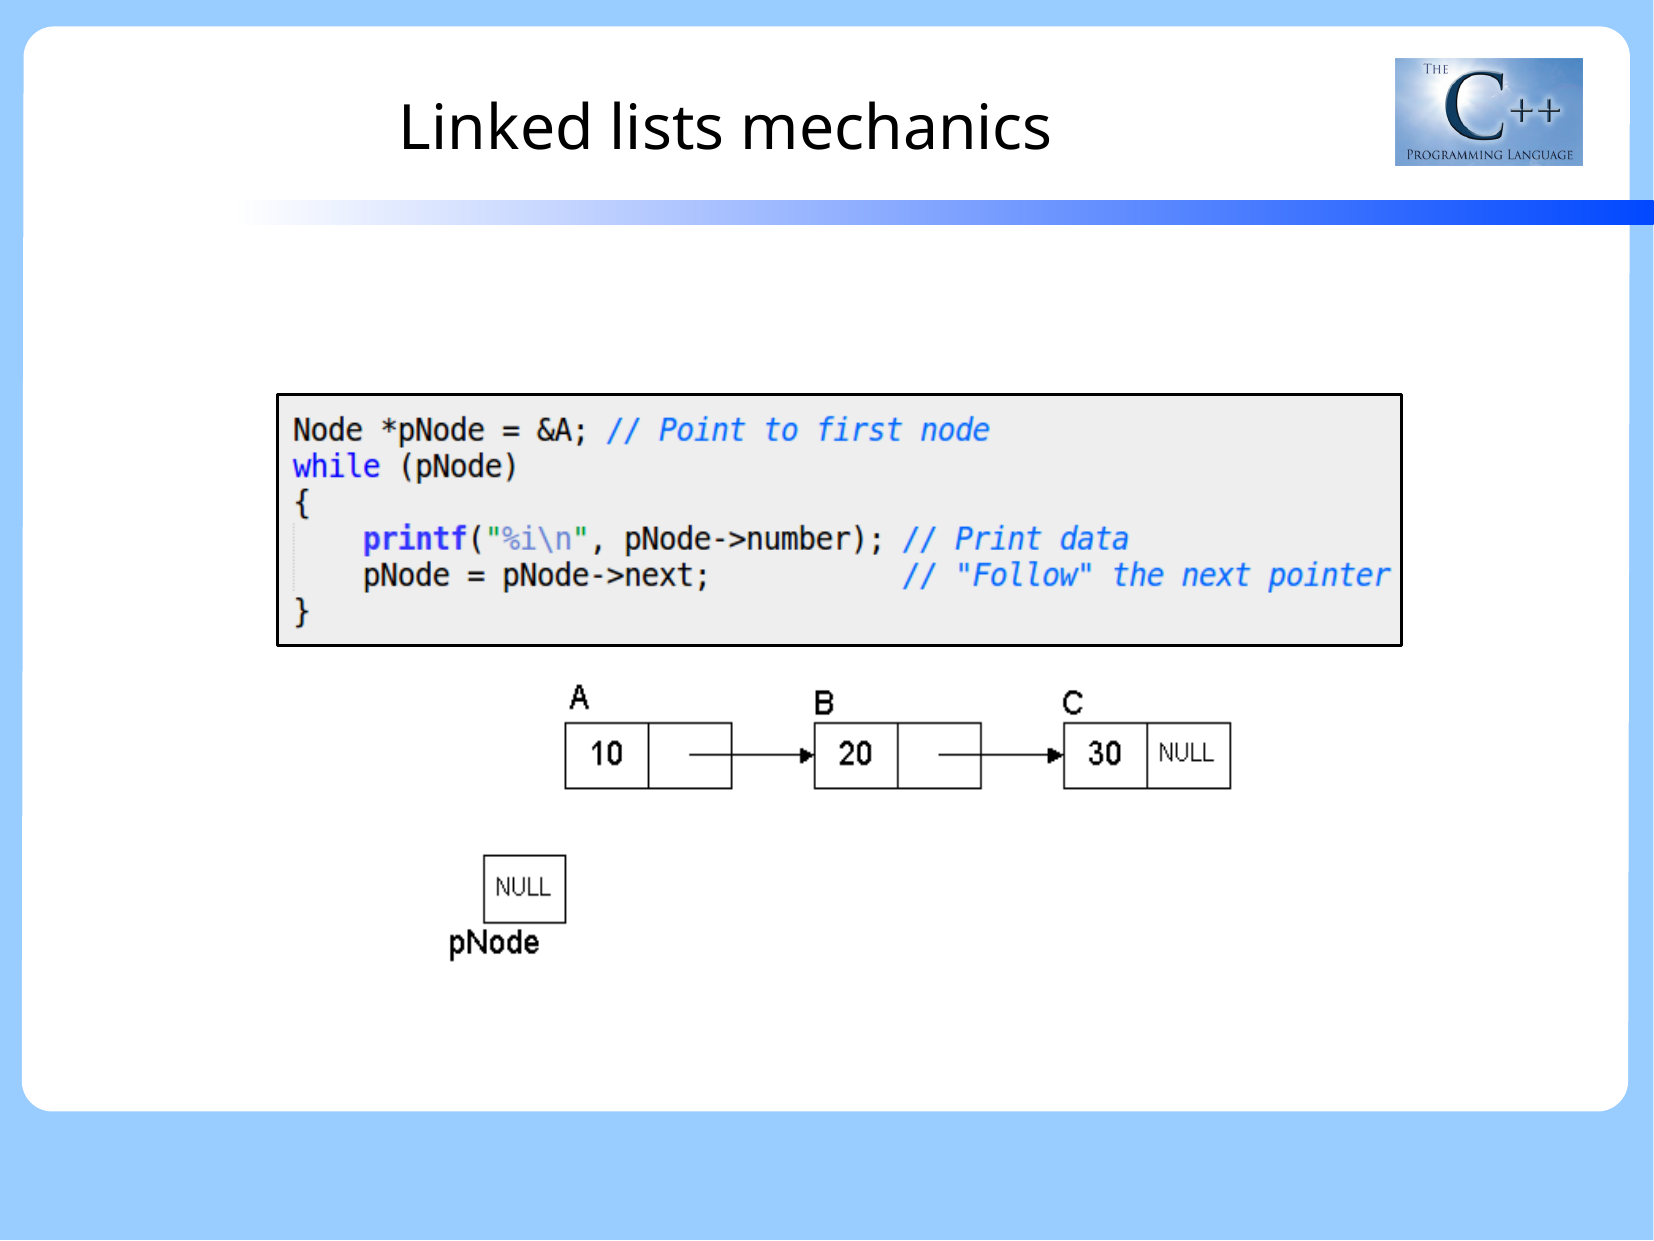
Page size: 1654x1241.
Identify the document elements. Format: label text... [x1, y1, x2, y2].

picture [1395, 58, 1583, 166]
title Linked lists mechanics [82, 49, 1371, 201]
picture [442, 674, 1235, 969]
picture [279, 396, 1400, 644]
